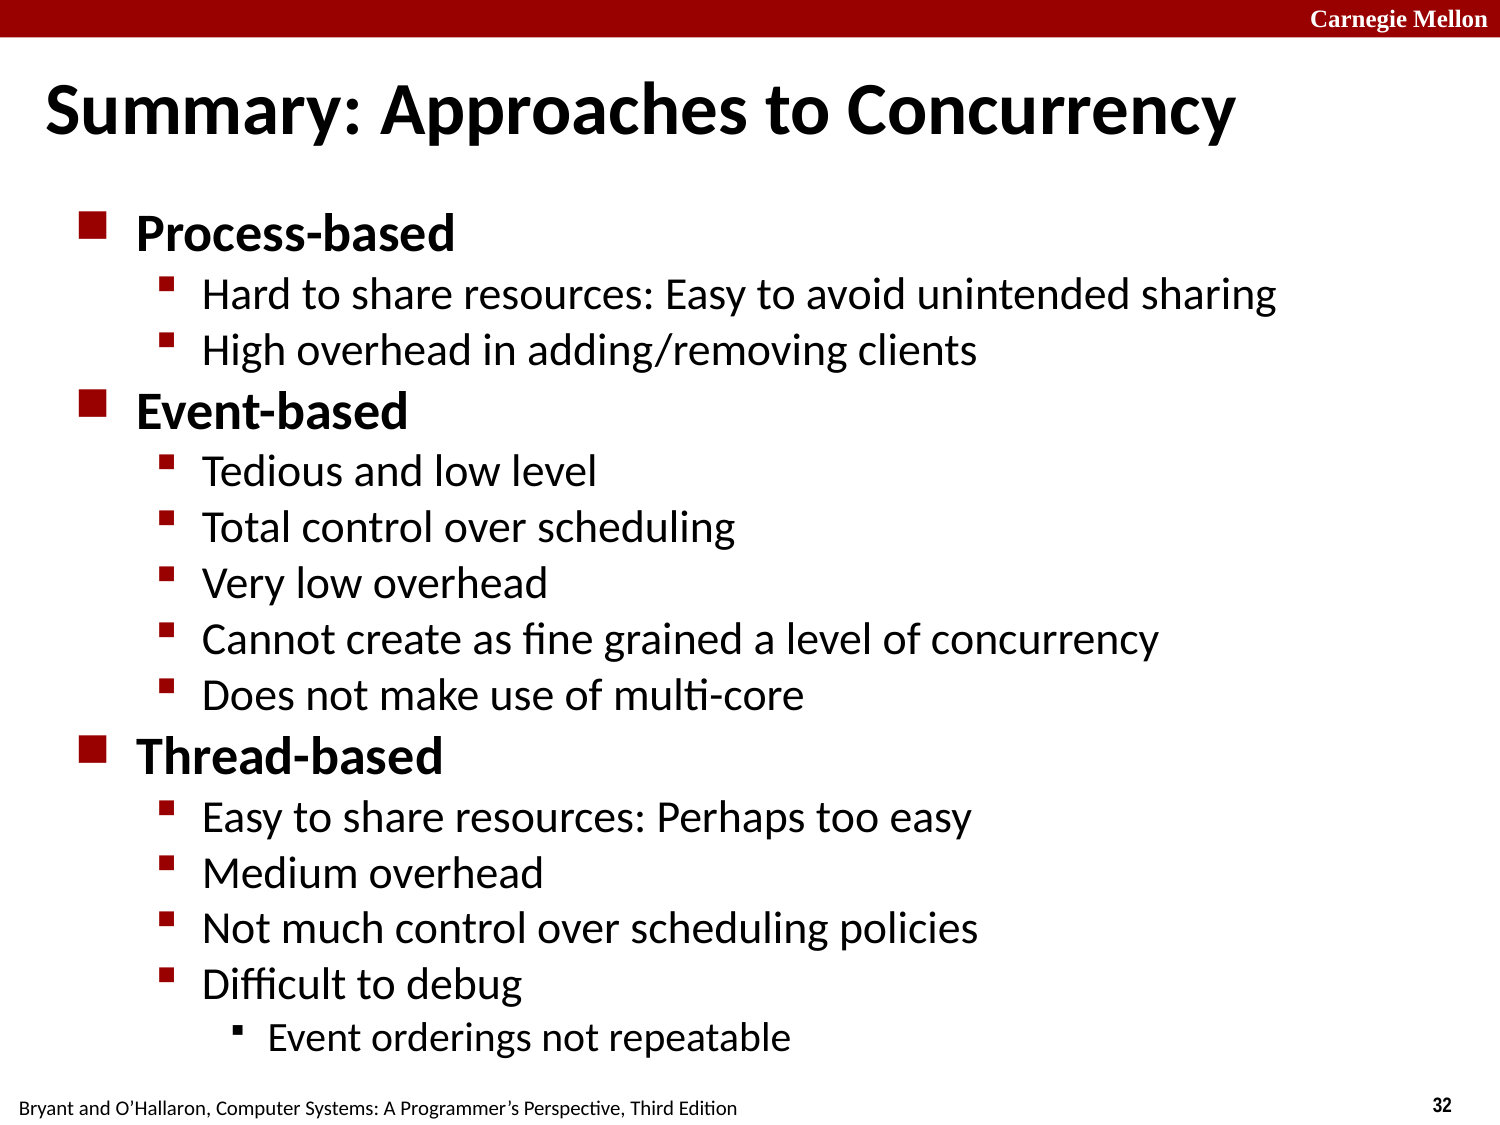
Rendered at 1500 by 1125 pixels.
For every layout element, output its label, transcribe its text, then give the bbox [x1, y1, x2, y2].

title Summary: Approaches to Concurrency [30, 40, 1500, 169]
list Process-based Hard to share resources: Easy to avoid unintended sharing High overhead in adding/removing clients Event-based Tedious and low level Total control over scheduling Very low overhead Cannot create as fine grained a level of concurrency Does not make use of multi-core Thread-based Easy to share resources: Perhaps too easy Medium overhead Not much control over scheduling policies Difficult to debug Event orderings not repeatable [65, 200, 1361, 1100]
